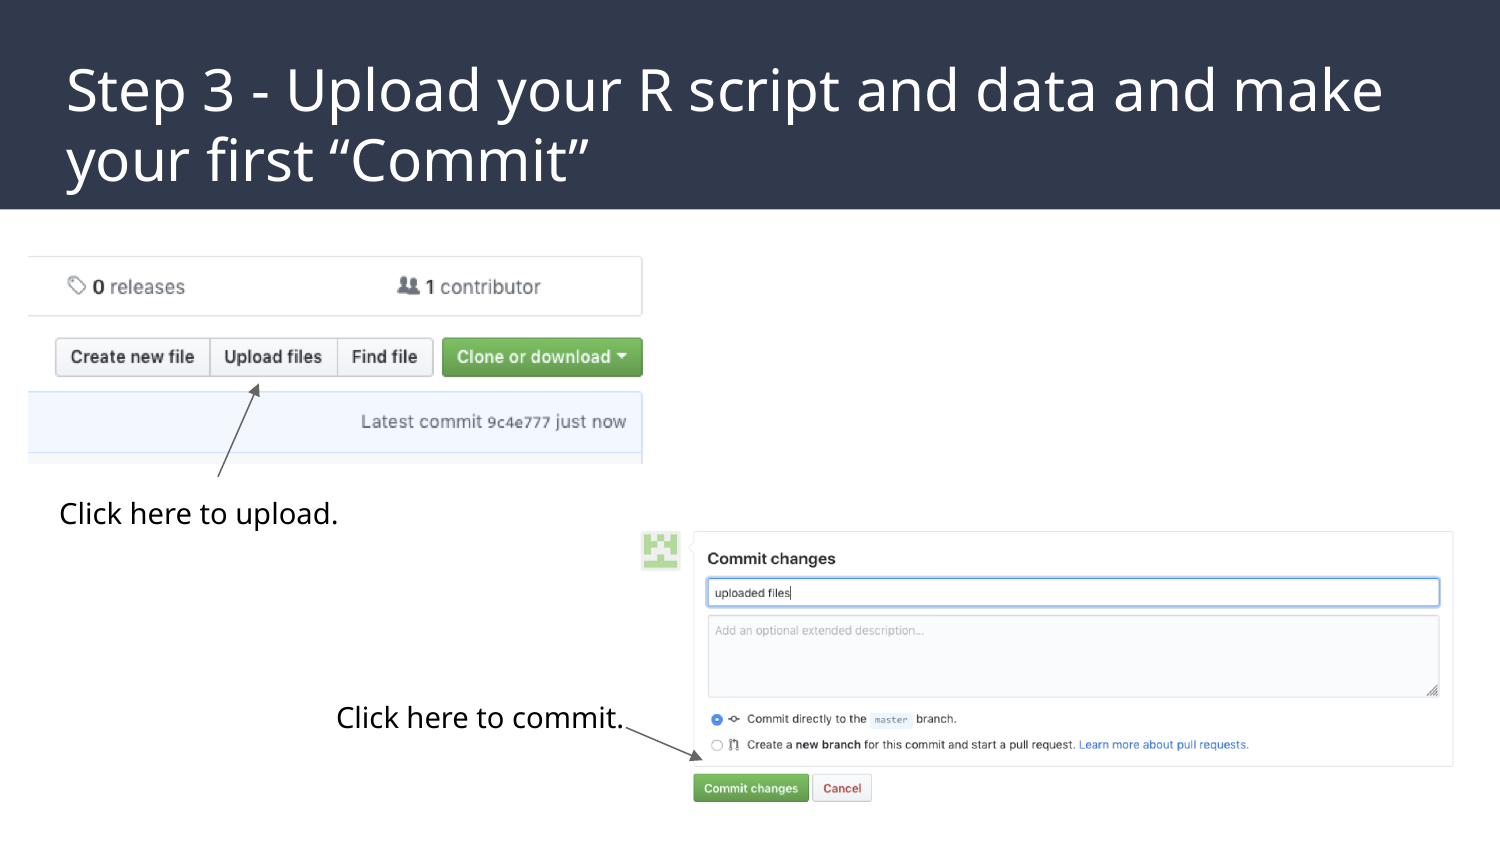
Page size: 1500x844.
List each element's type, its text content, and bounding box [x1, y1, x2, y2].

text_box Click here to commit. [321, 684, 679, 767]
title Step 3 - Upload your R script and data and make your first “Commit” [51, 37, 1449, 141]
text_box Click here to upload. [44, 480, 552, 583]
picture [632, 520, 1474, 818]
picture [28, 240, 662, 464]
